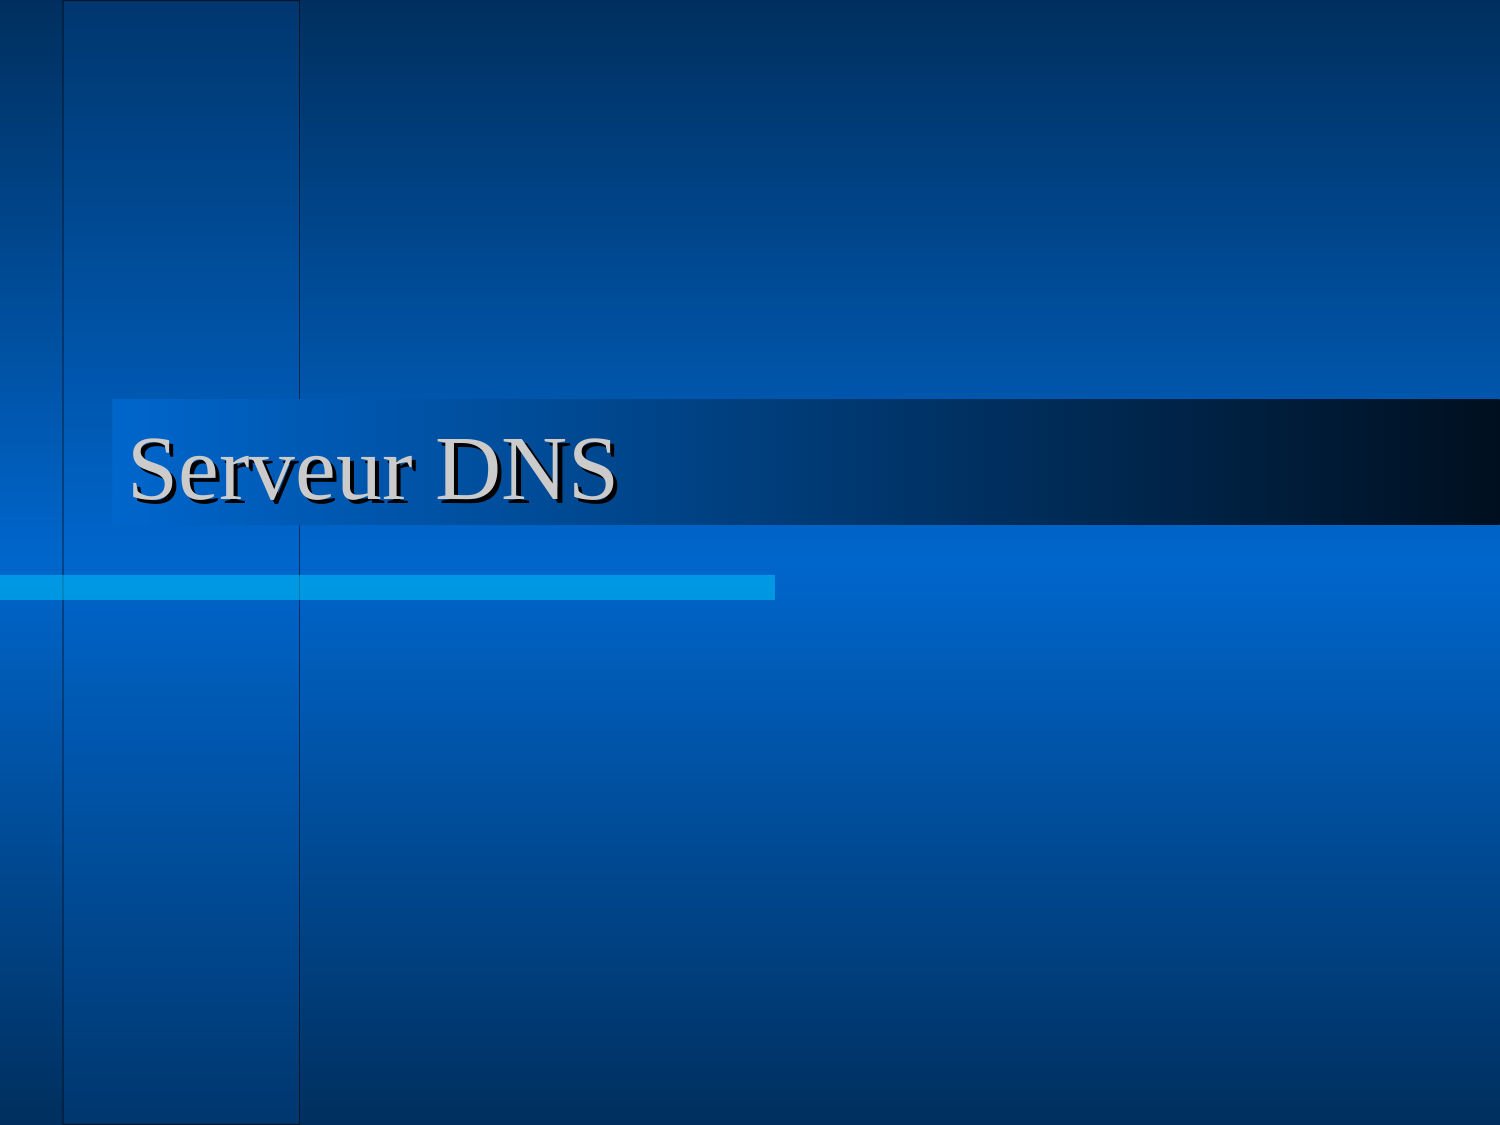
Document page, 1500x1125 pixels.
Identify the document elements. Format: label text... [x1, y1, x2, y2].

title Serveur DNS [112, 374, 1388, 563]
